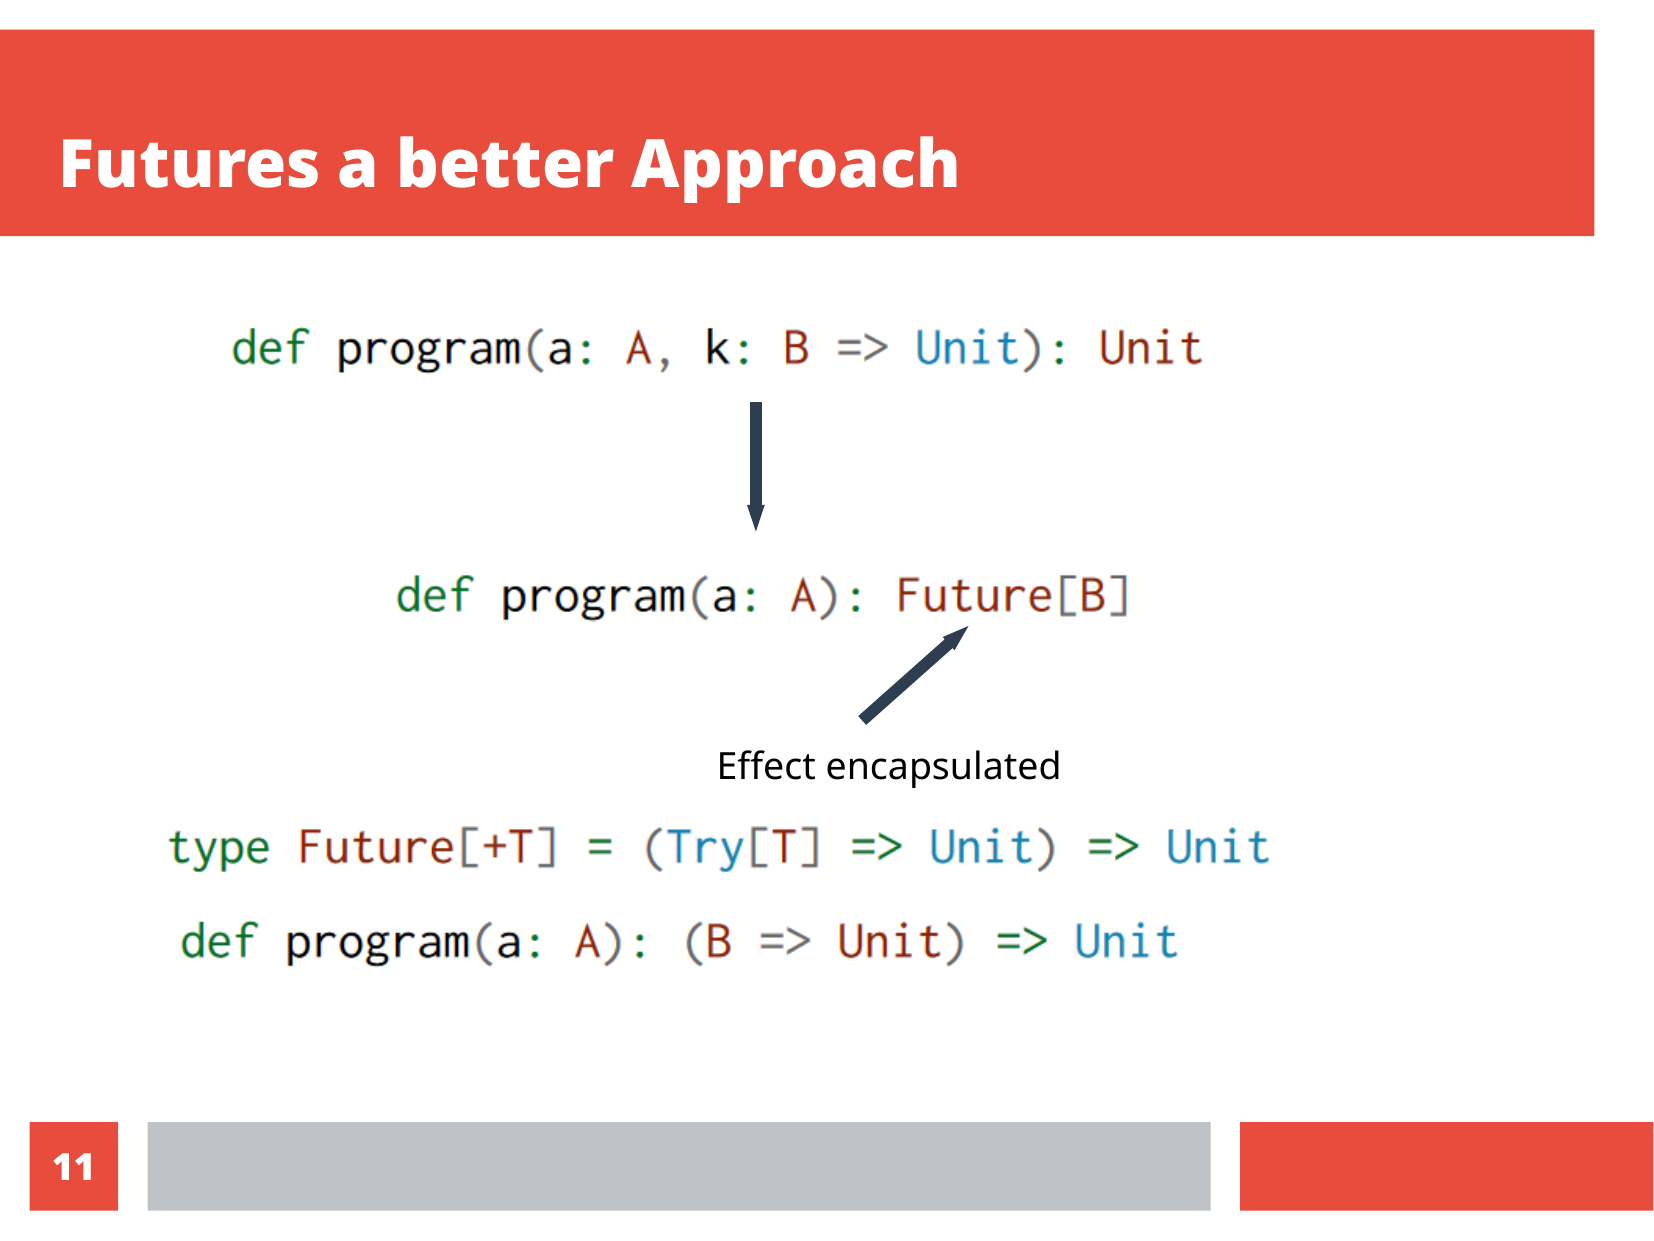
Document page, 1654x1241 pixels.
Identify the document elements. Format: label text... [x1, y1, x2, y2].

title Futures a better Approach [59, 59, 1595, 207]
picture [222, 308, 1229, 390]
picture [377, 555, 1175, 650]
text_box Effect encapsulated [701, 732, 1040, 795]
picture [141, 803, 1377, 1007]
